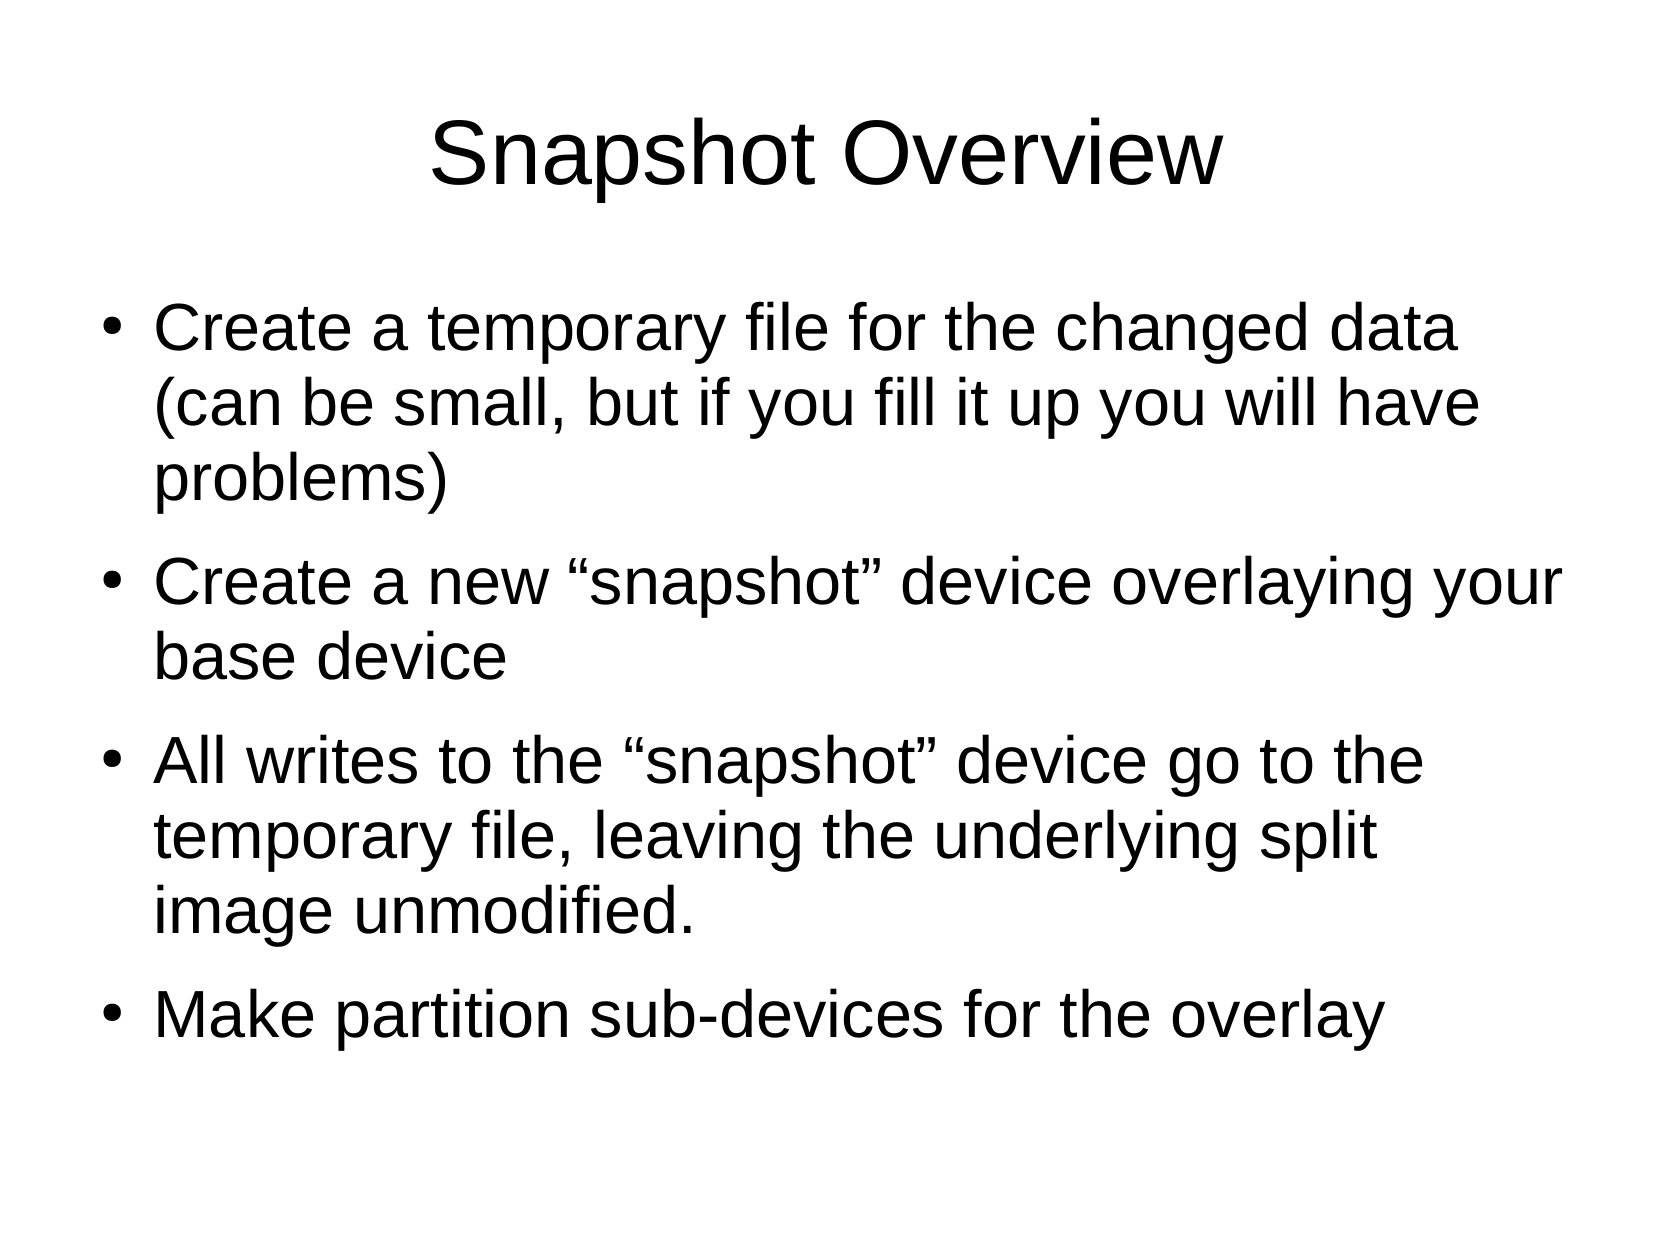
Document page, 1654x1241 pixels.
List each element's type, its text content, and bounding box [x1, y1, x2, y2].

title Snapshot Overview [82, 56, 1571, 250]
list Create a temporary file for the changed data (can be small, but if you fill it up you will have problems) Create a new “snapshot” device overlaying your base device All writes to the “snapshot” device go to the temporary file, leaving the underlying split image unmodified. Make partition sub-devices for the overlay [82, 290, 1571, 1109]
